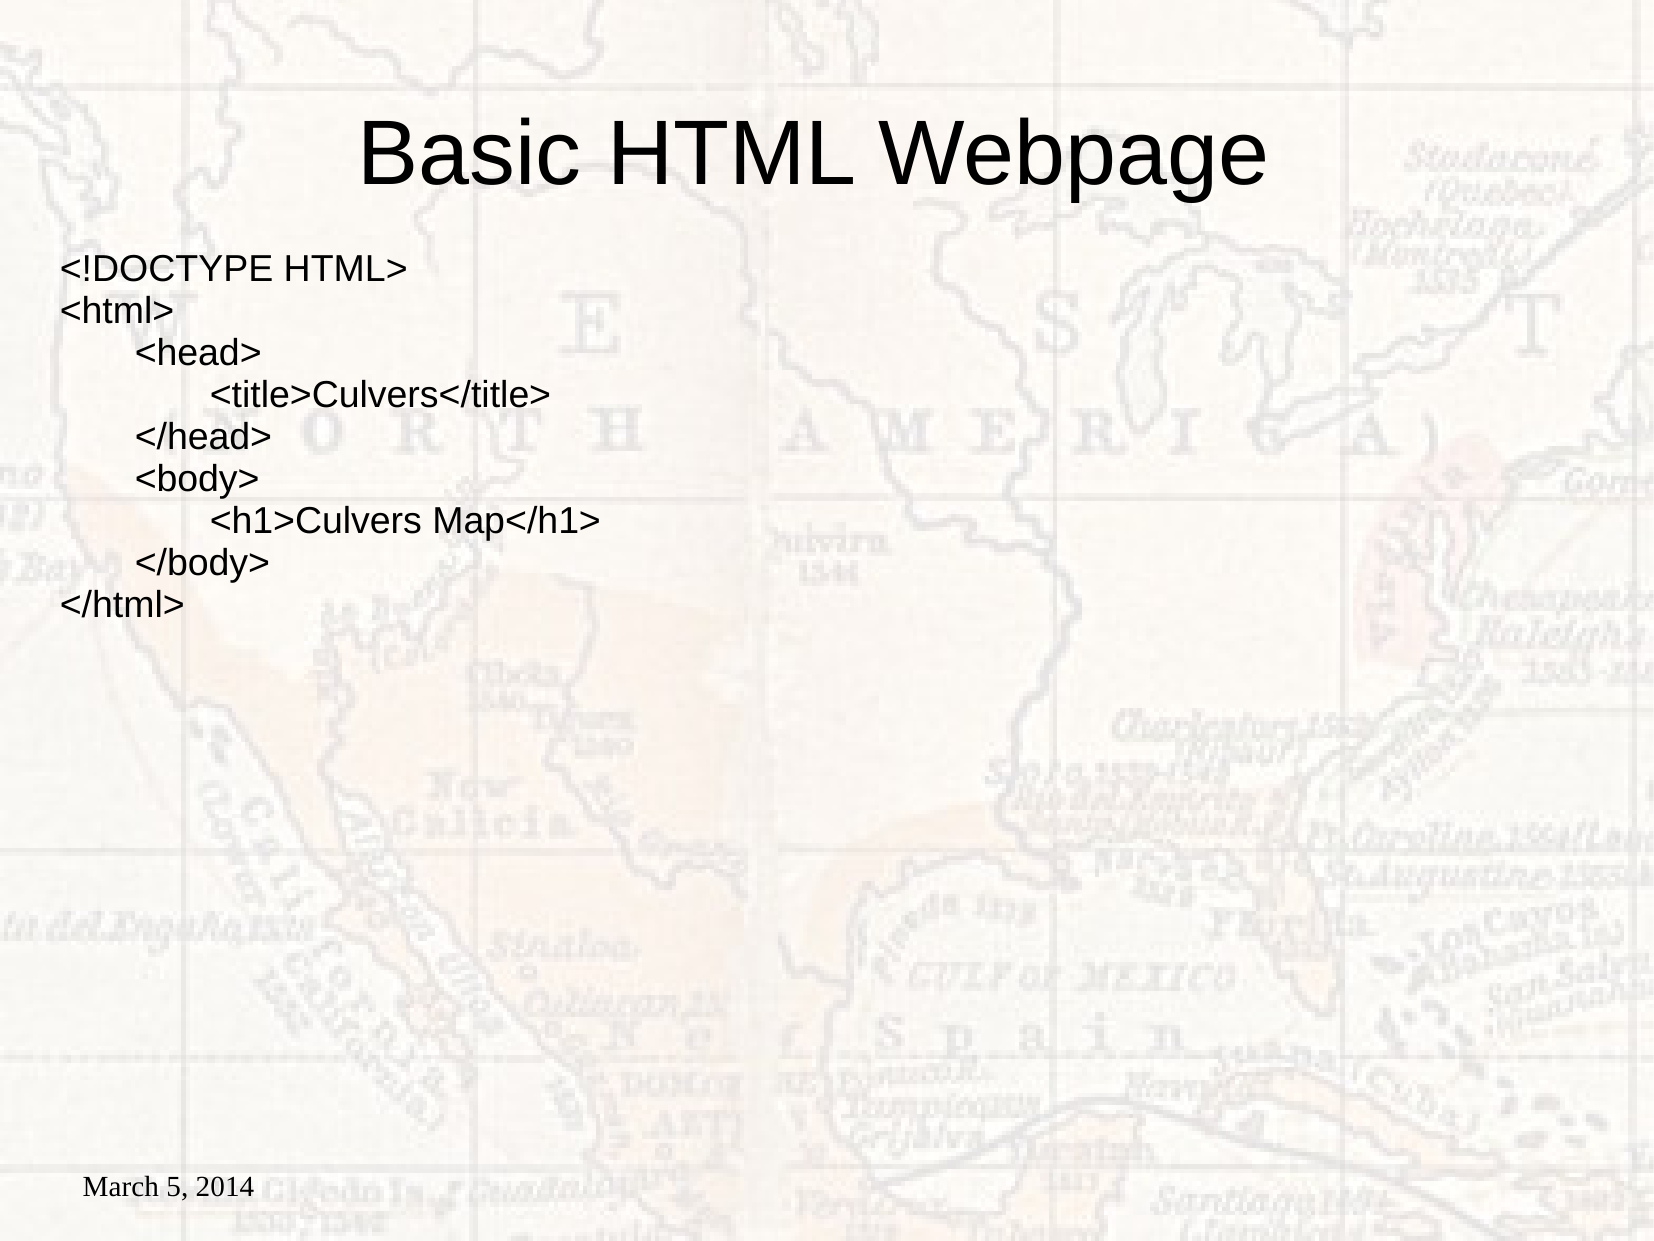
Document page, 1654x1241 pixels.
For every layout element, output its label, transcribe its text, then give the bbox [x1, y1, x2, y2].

picture [0, 0, 1654, 1241]
title Basic HTML Webpage [82, 49, 1571, 257]
text_box <!DOCTYPE HTML> <html> <head> <title>Culvers</title> </head> <body> <h1>Culvers Map</h1> </body> </html> [45, 240, 1531, 633]
